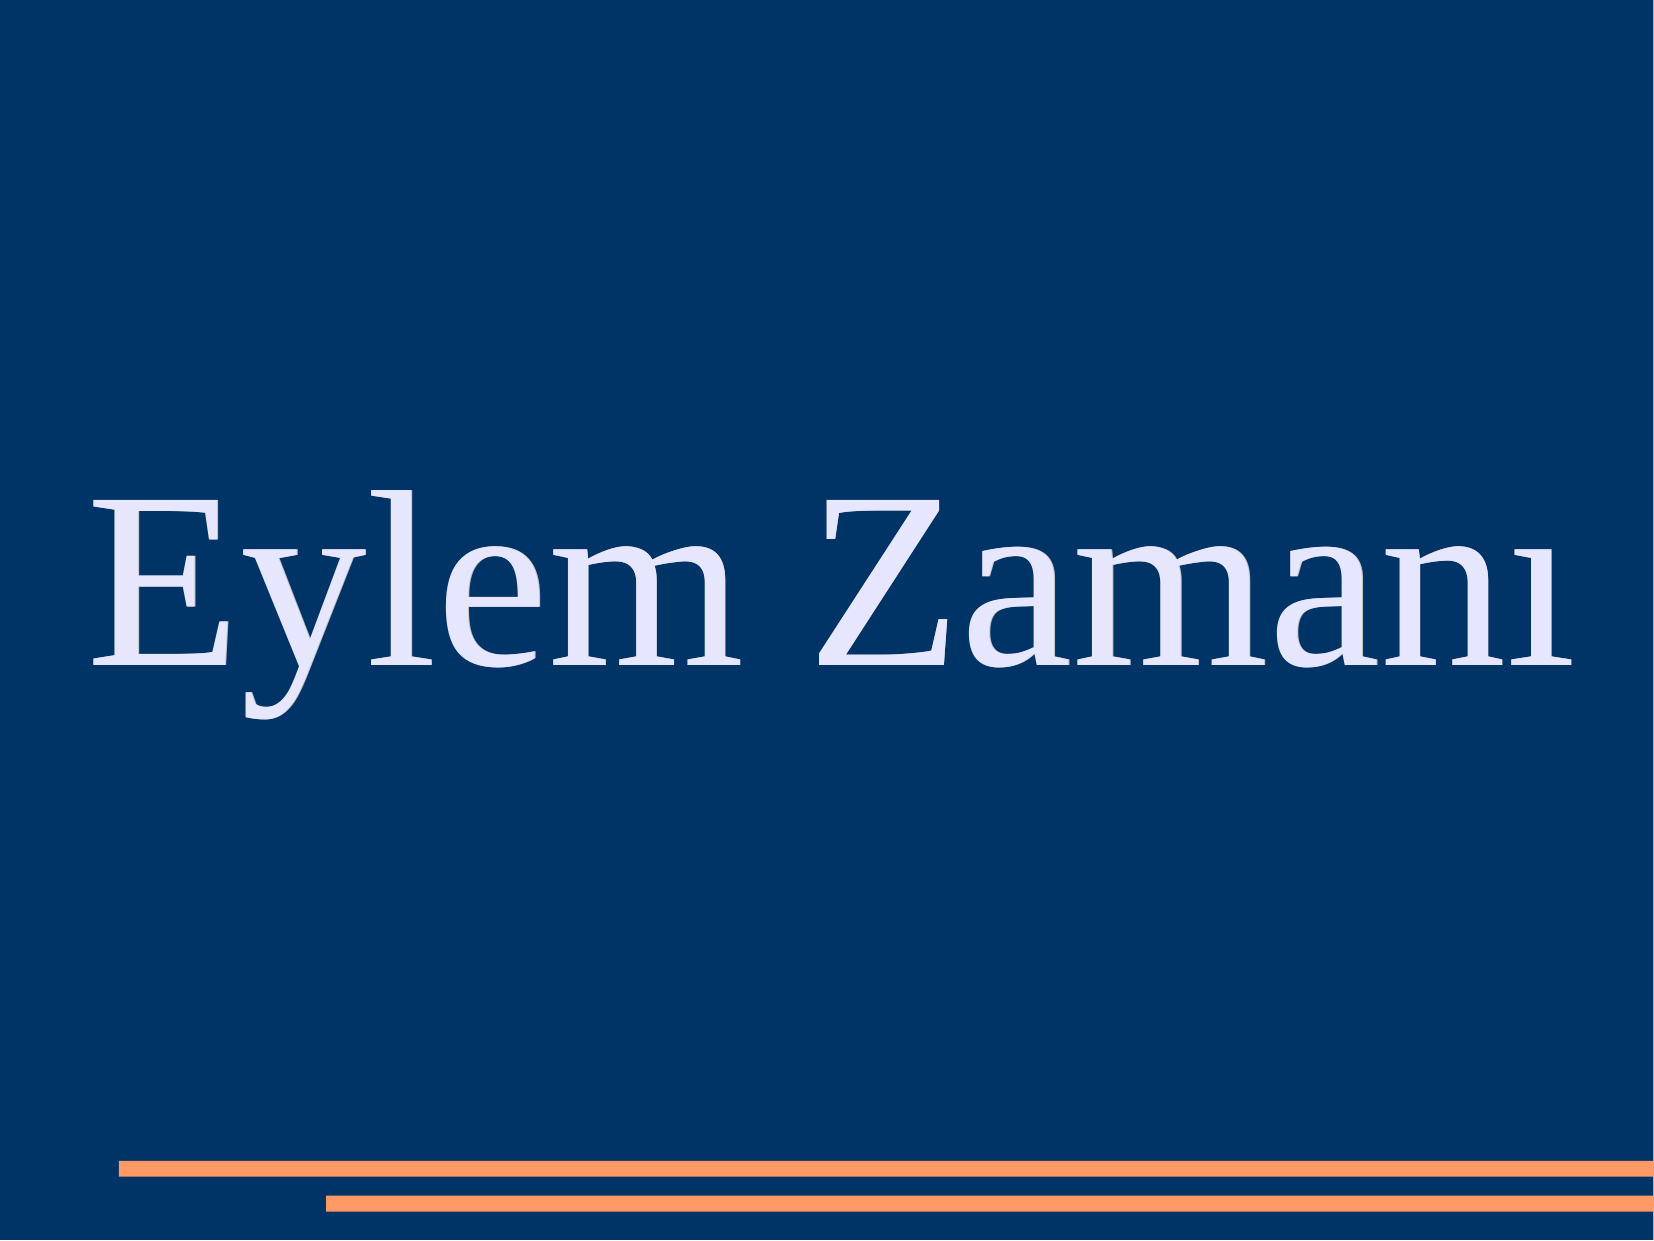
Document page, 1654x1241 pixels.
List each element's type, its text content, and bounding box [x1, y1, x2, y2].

subtitle Eylem Zamanı [23, 189, 1641, 971]
